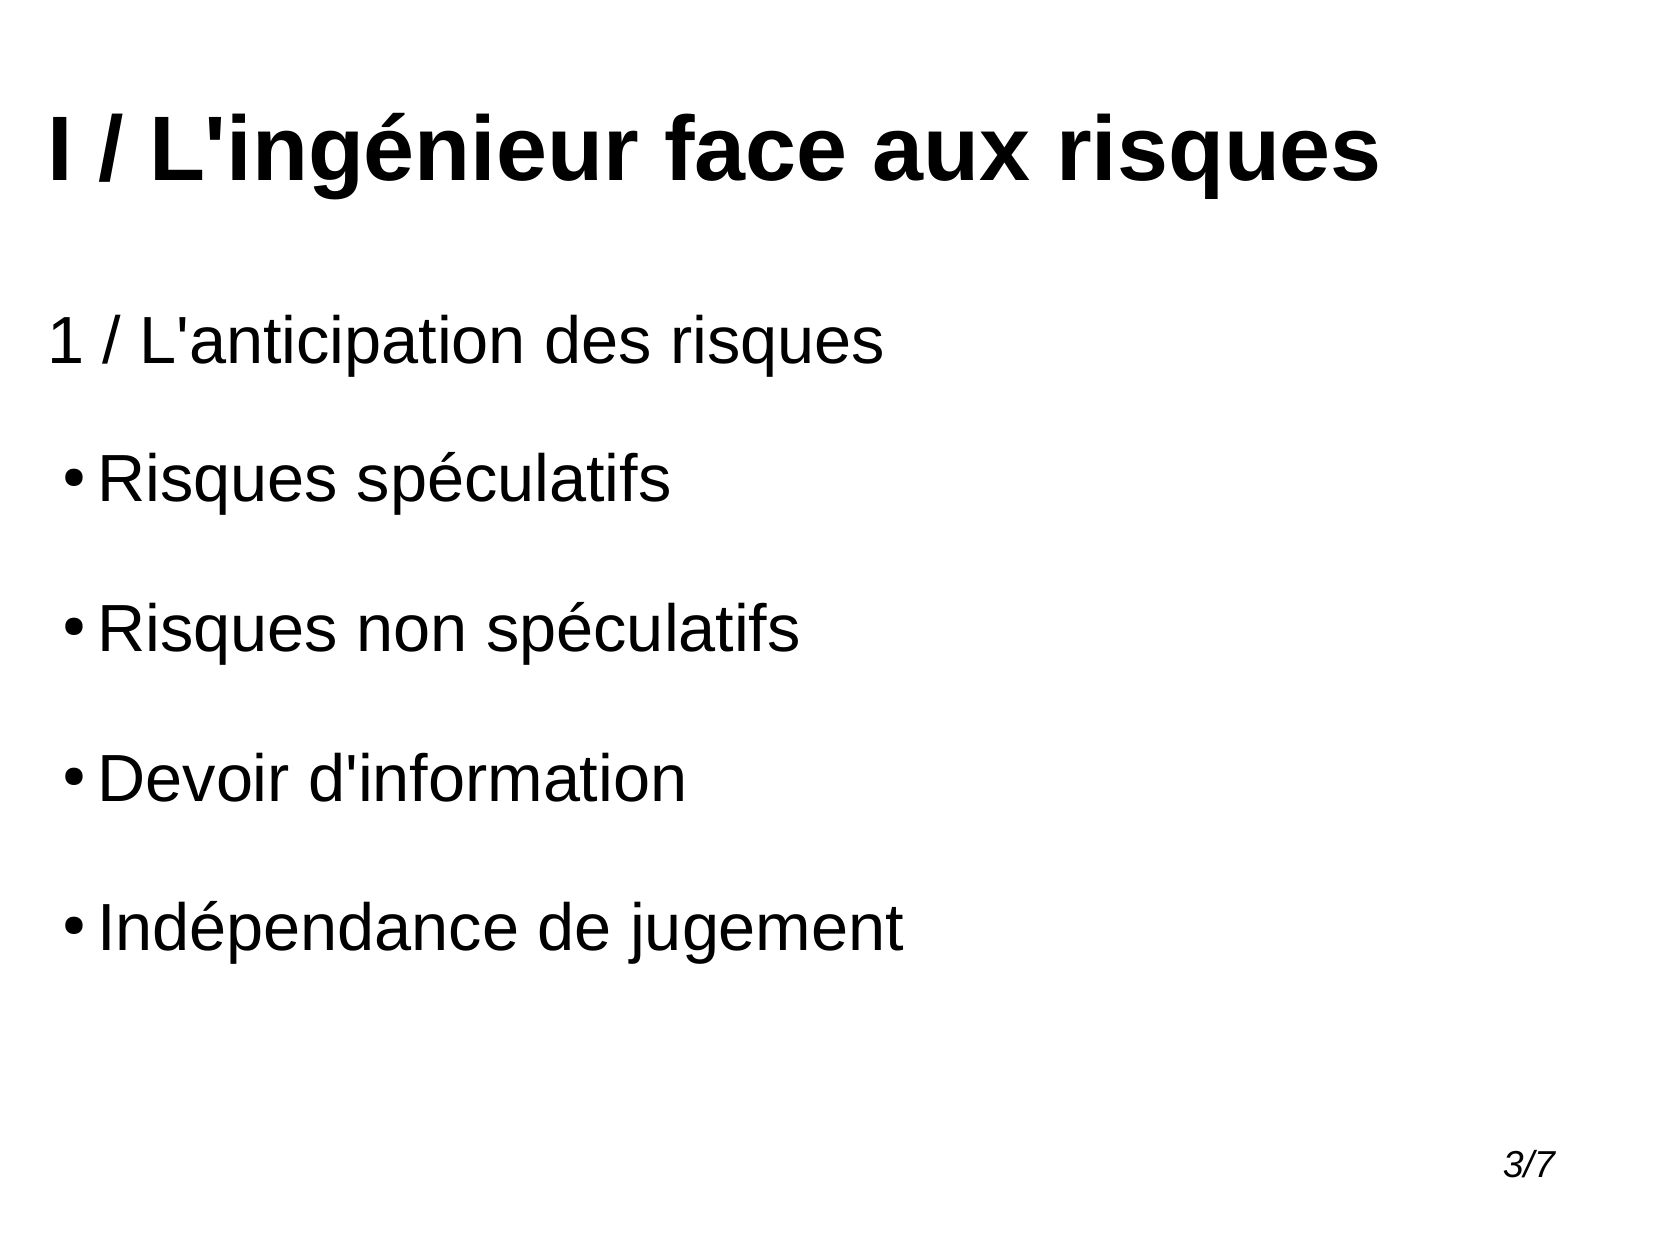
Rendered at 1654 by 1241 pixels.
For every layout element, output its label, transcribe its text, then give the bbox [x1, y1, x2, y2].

title I / L'ingénieur face aux risques 1 / L'anticipation des risques [47, 69, 1536, 434]
text_box Risques spéculatifs Risques non spéculatifs Devoir d'information Indépendance de jugement [47, 434, 1548, 1087]
text_box 3/7 [1488, 1136, 1570, 1193]
